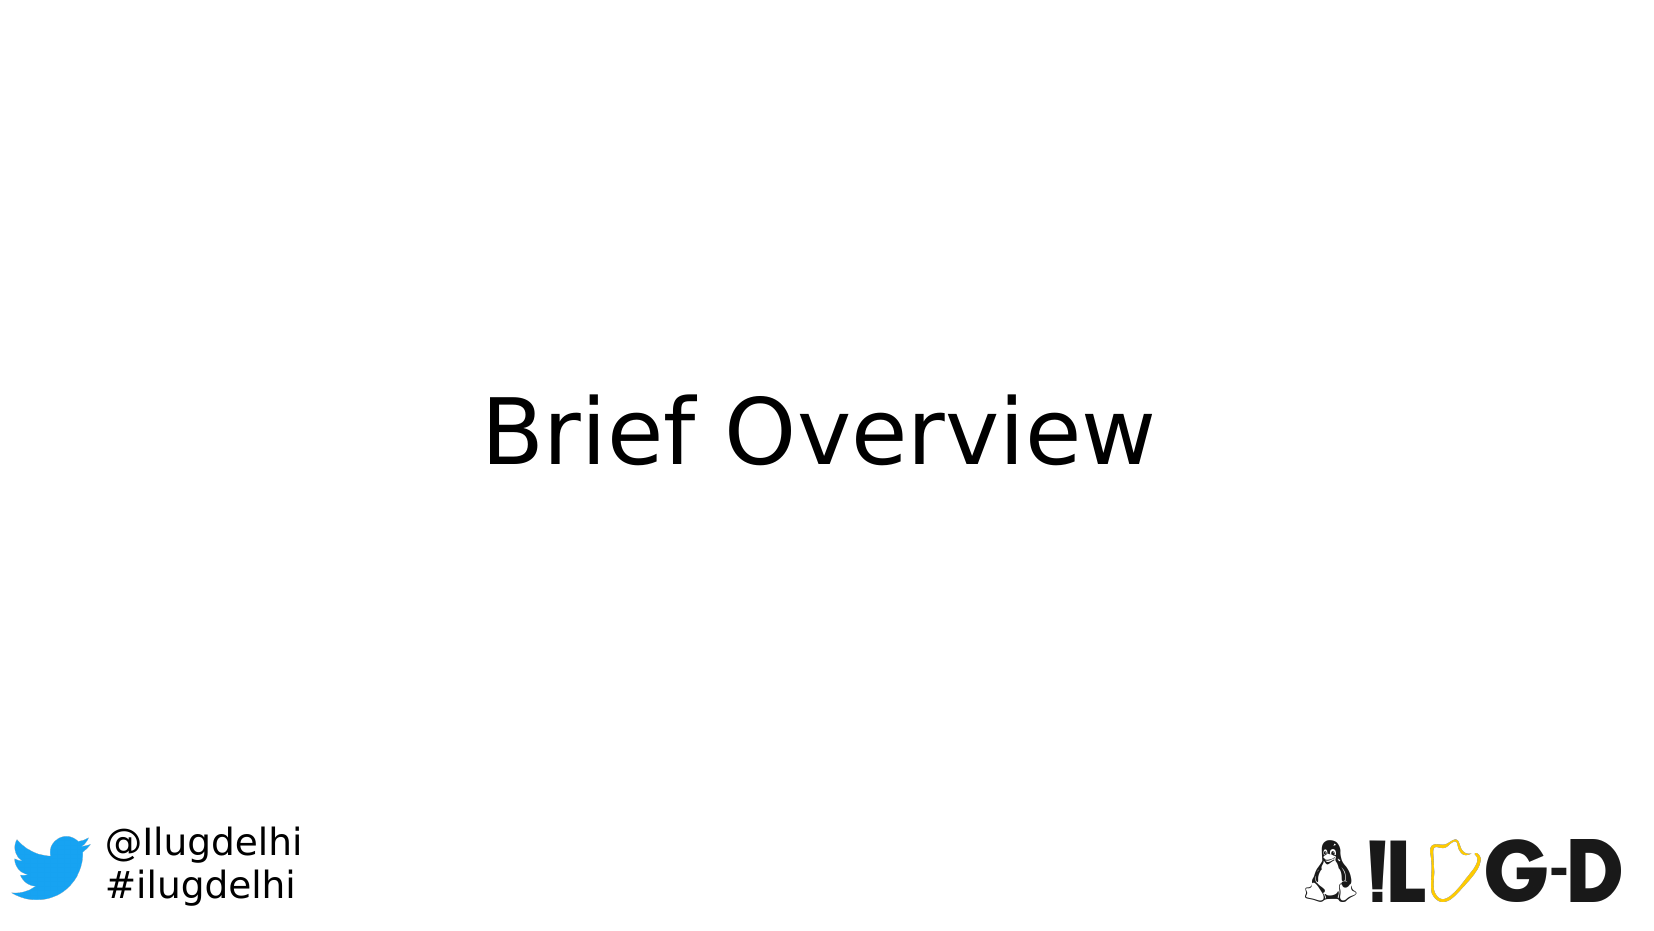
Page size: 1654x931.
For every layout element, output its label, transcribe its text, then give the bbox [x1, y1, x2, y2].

picture [11, 836, 90, 901]
text_box @Ilugdelhi #ilugdelhi [90, 813, 318, 916]
title Brief Overview [75, 354, 1564, 511]
picture [1305, 839, 1621, 902]
